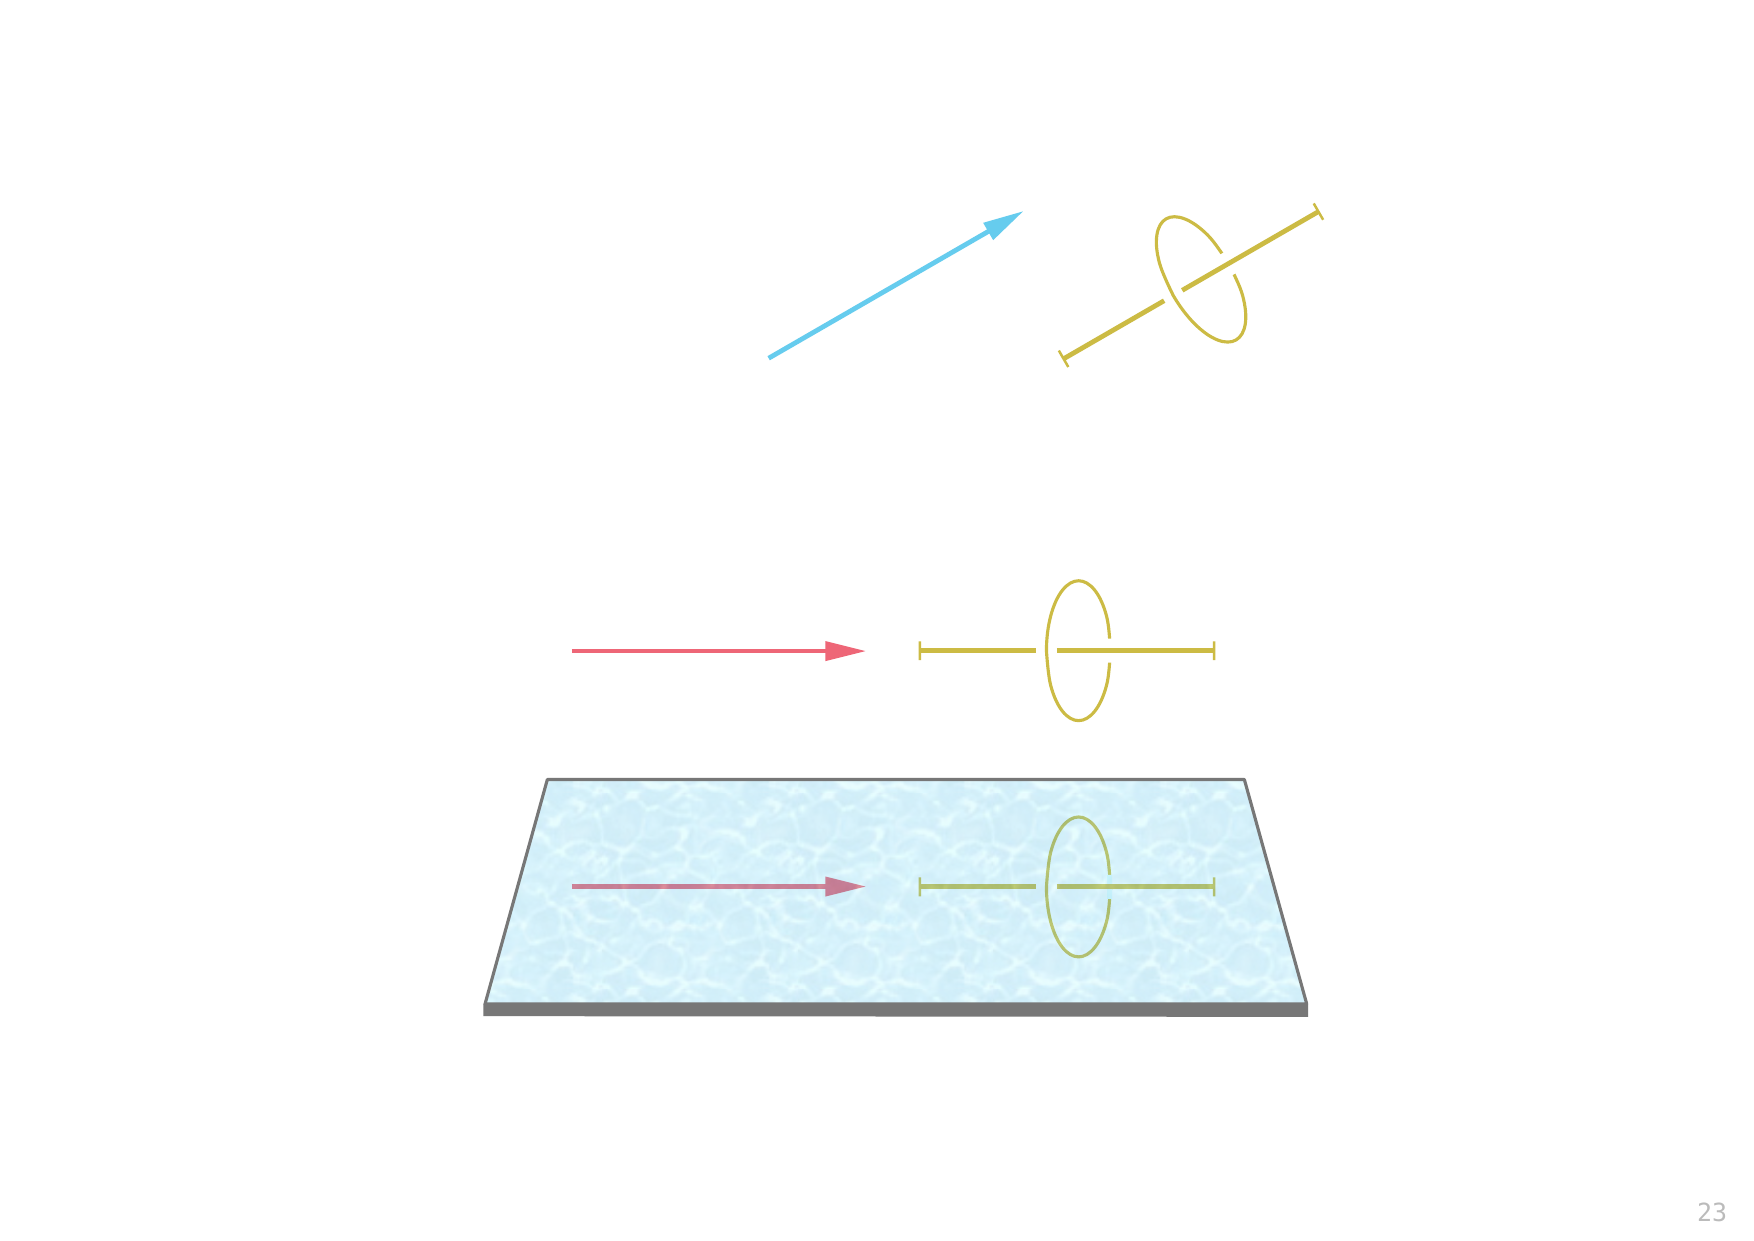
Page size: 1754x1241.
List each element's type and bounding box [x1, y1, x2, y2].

text_box [1096, 653, 1121, 663]
text_box [1096, 638, 1121, 648]
text_box [485, 779, 1307, 1004]
text_box [1218, 261, 1244, 281]
text_box [1210, 247, 1236, 268]
